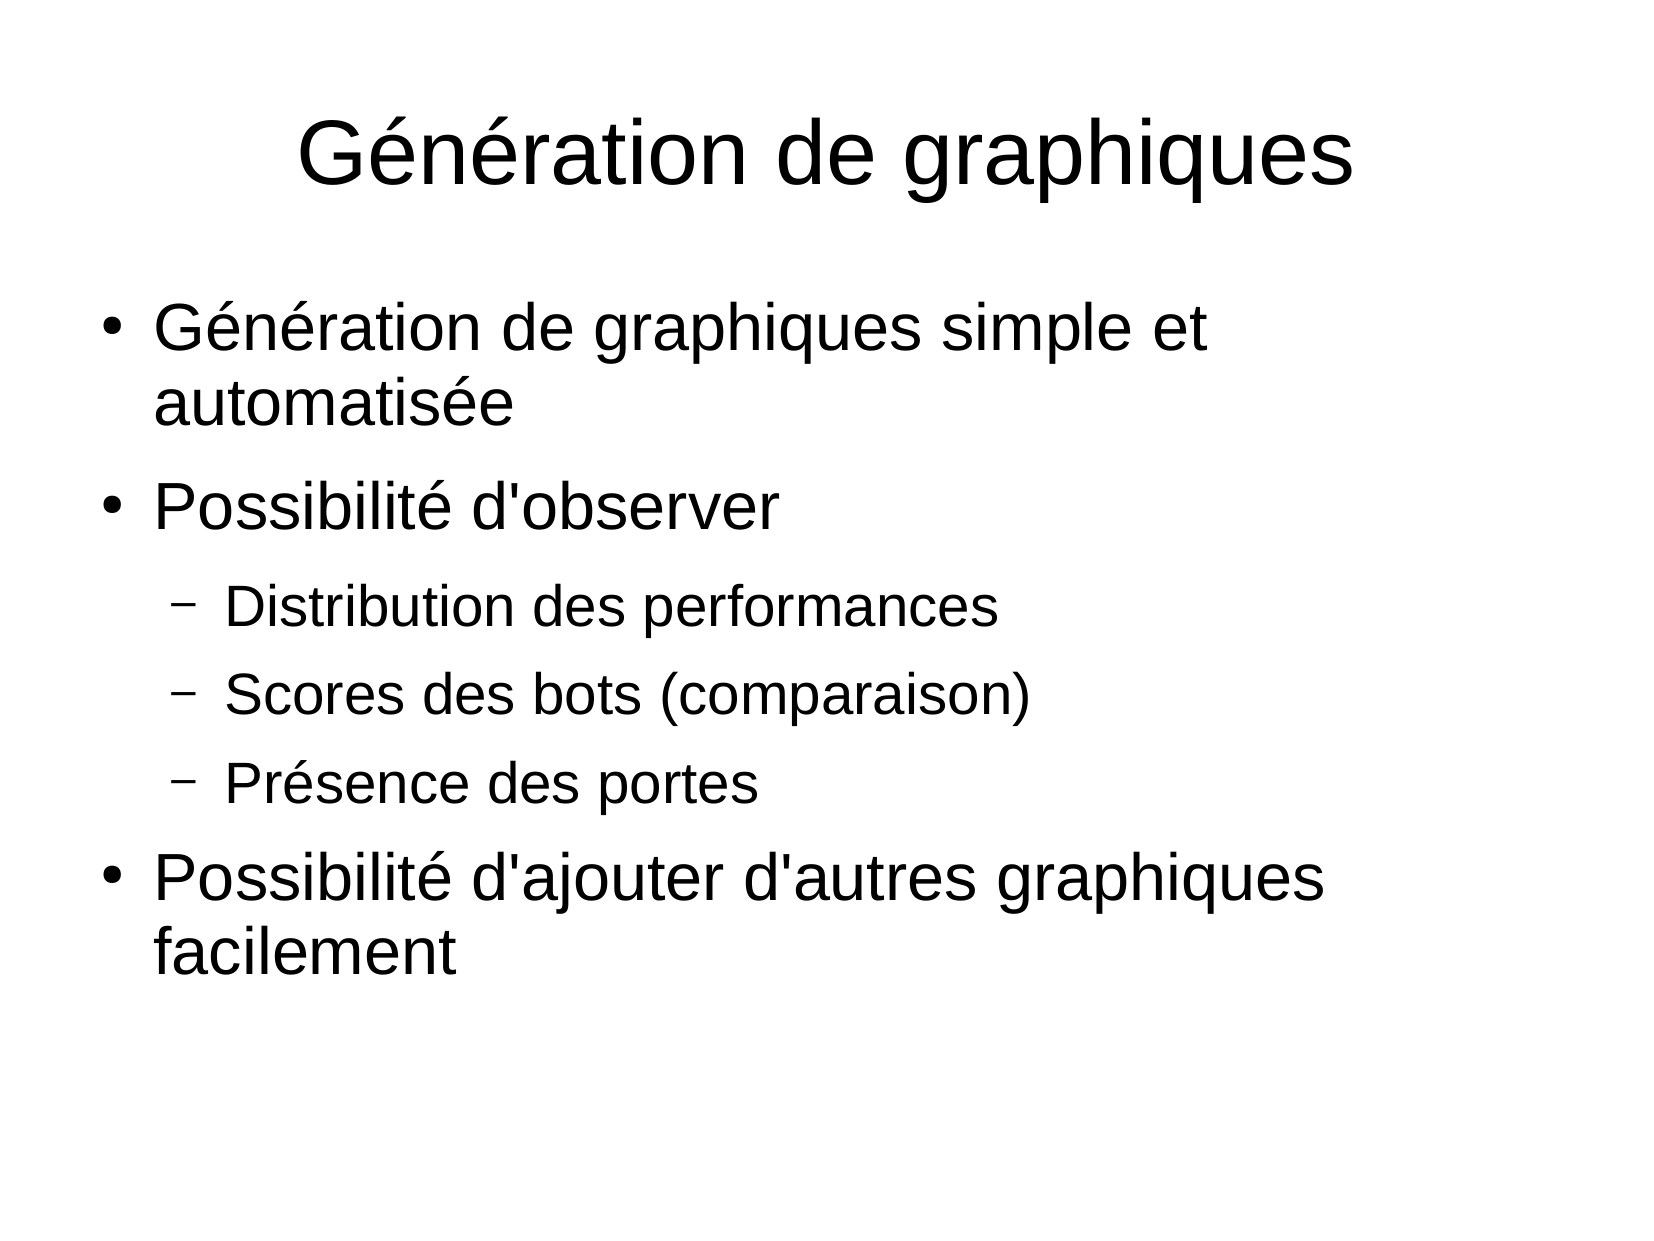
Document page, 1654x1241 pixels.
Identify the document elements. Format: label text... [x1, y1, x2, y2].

title Génération de graphiques [82, 49, 1571, 257]
list Génération de graphiques simple et automatisée Possibilité d'observer Distribution des performances Scores des bots (comparaison) Présence des portes Possibilité d'ajouter d'autres graphiques facilement [82, 290, 1538, 1010]
